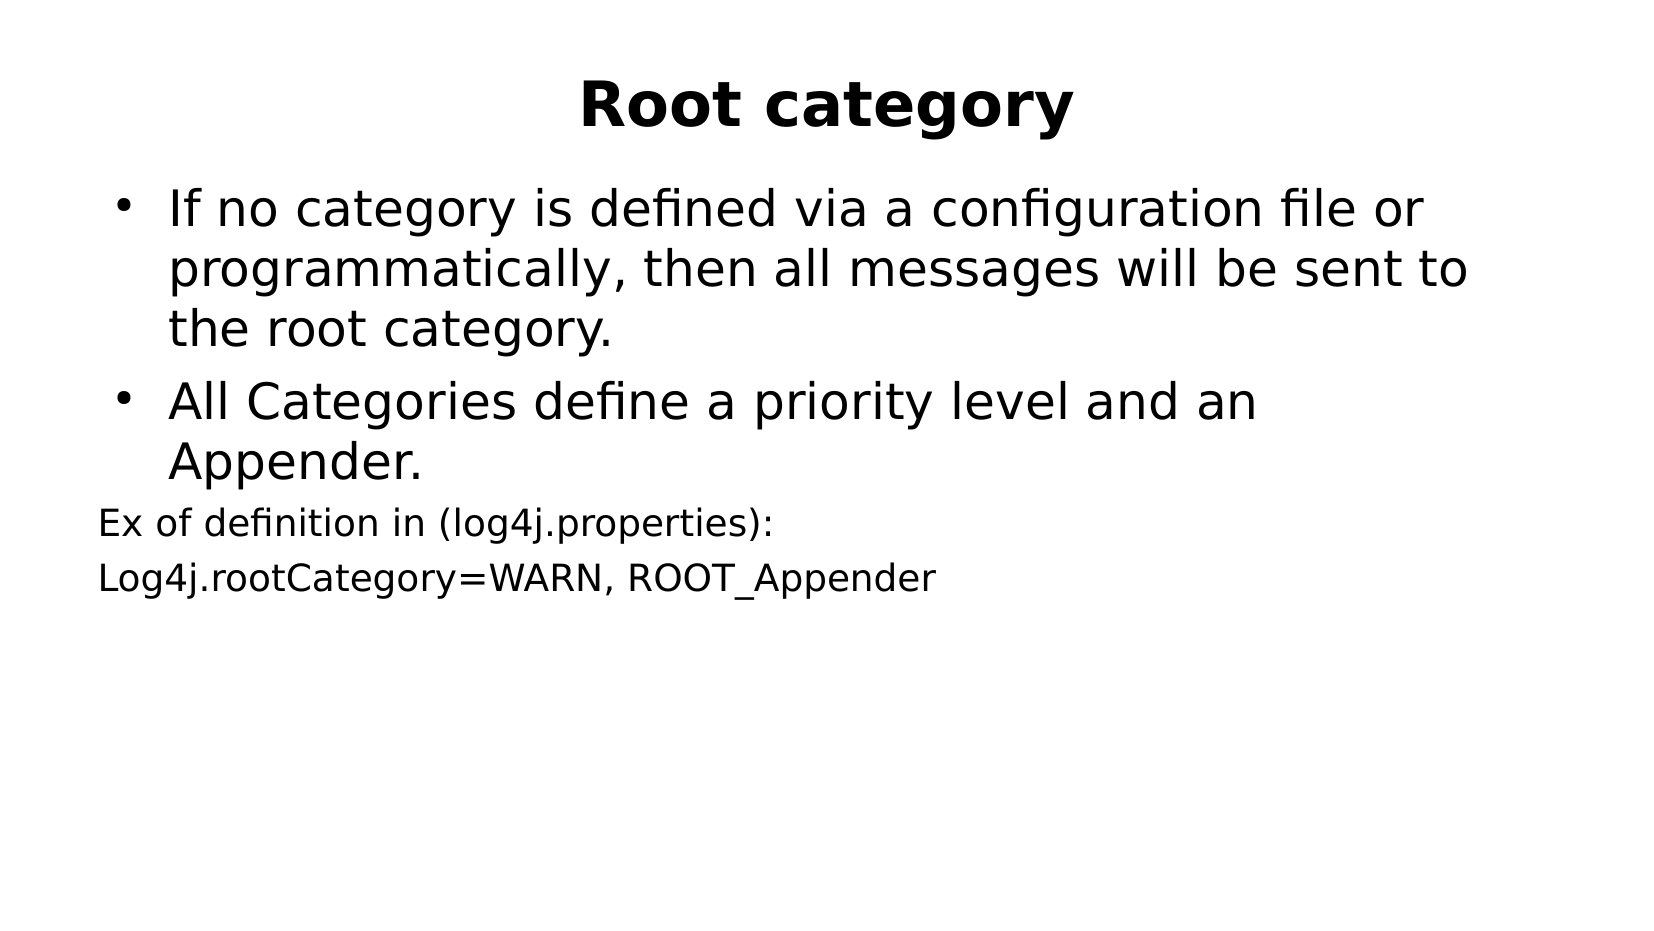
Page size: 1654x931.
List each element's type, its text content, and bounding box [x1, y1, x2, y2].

title Root category [82, 36, 1571, 147]
list If no category is defined via a configuration file or programmatically, then all messages will be sent to the root category. All Categories define a priority level and an Appender. Ex of definition in (log4j.properties): Log4j.rootCategory=WARN, ROOT_Appender [82, 168, 1538, 889]
